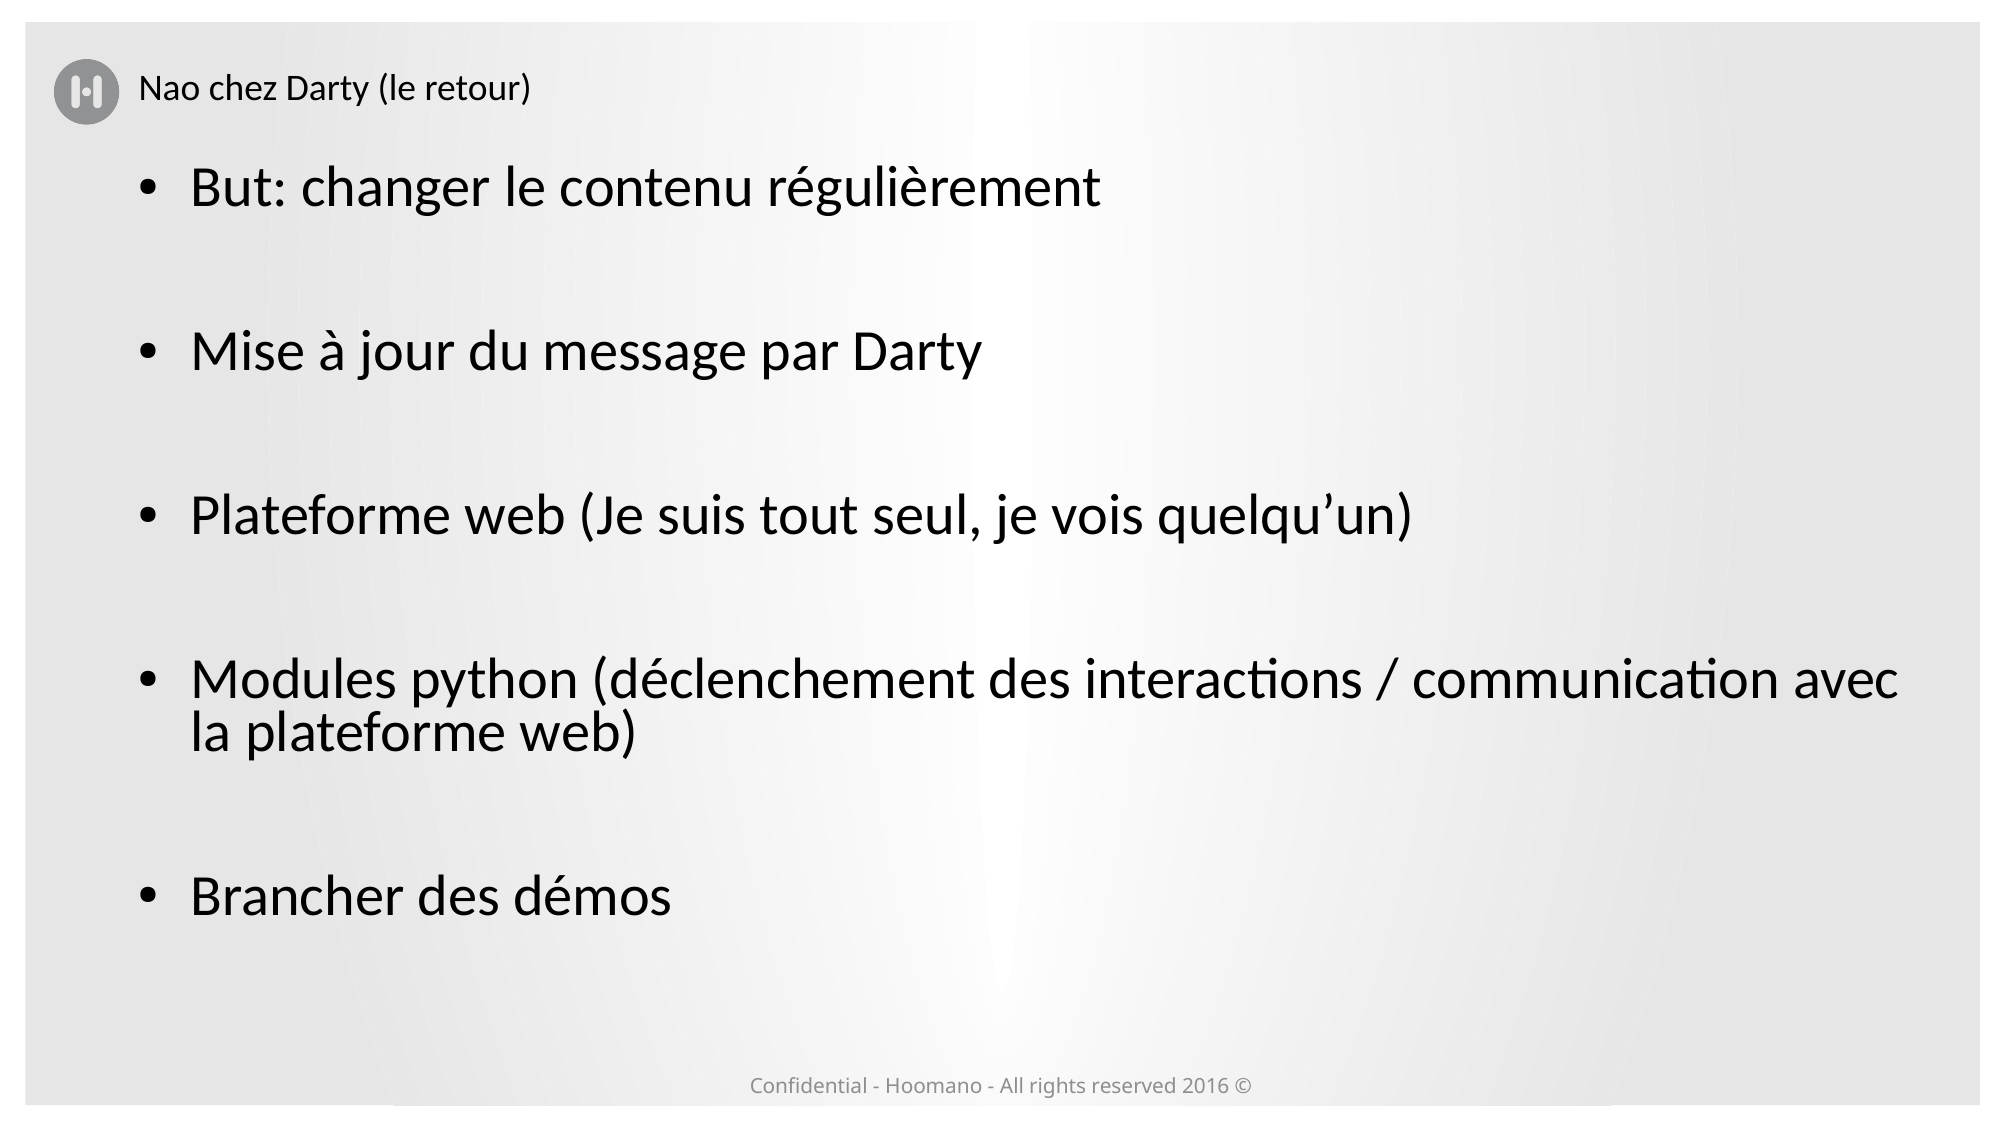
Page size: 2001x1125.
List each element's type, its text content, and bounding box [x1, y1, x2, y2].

list But: changer le contenu régulièrement Mise à jour du message par Darty Plateforme web (Je suis tout seul, je vois quelqu’un) Modules python (déclenchement des interactions / communication avec la plateforme web) Brancher des démos [120, 164, 1952, 1077]
title Nao chez Darty (le retour) [138, 55, 1864, 127]
picture [49, 55, 123, 127]
